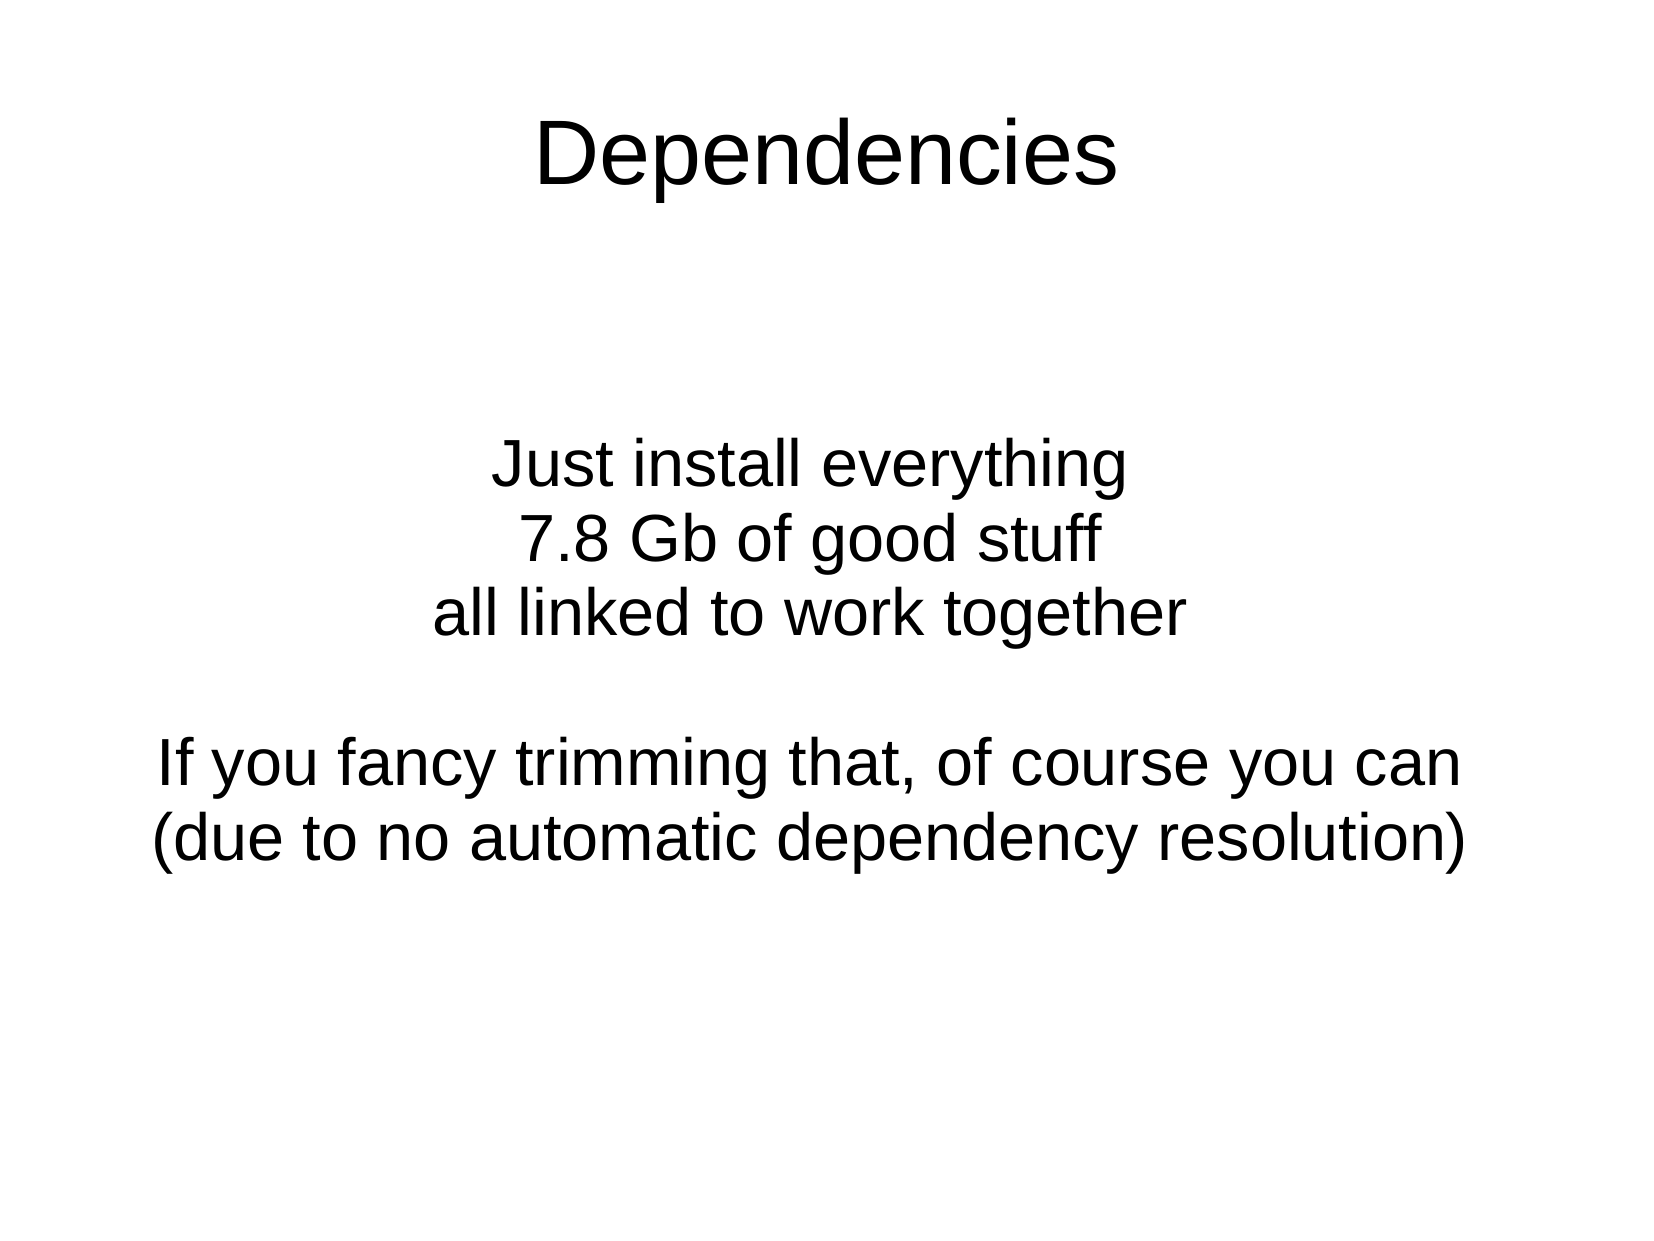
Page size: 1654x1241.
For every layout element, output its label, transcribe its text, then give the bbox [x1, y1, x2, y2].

text_box Just install everything 7.8 Gb of good stuff all linked to work together If you fancy trimming that, of course you can (due to no automatic dependency resolution) [82, 290, 1538, 1010]
title Dependencies [82, 49, 1571, 257]
